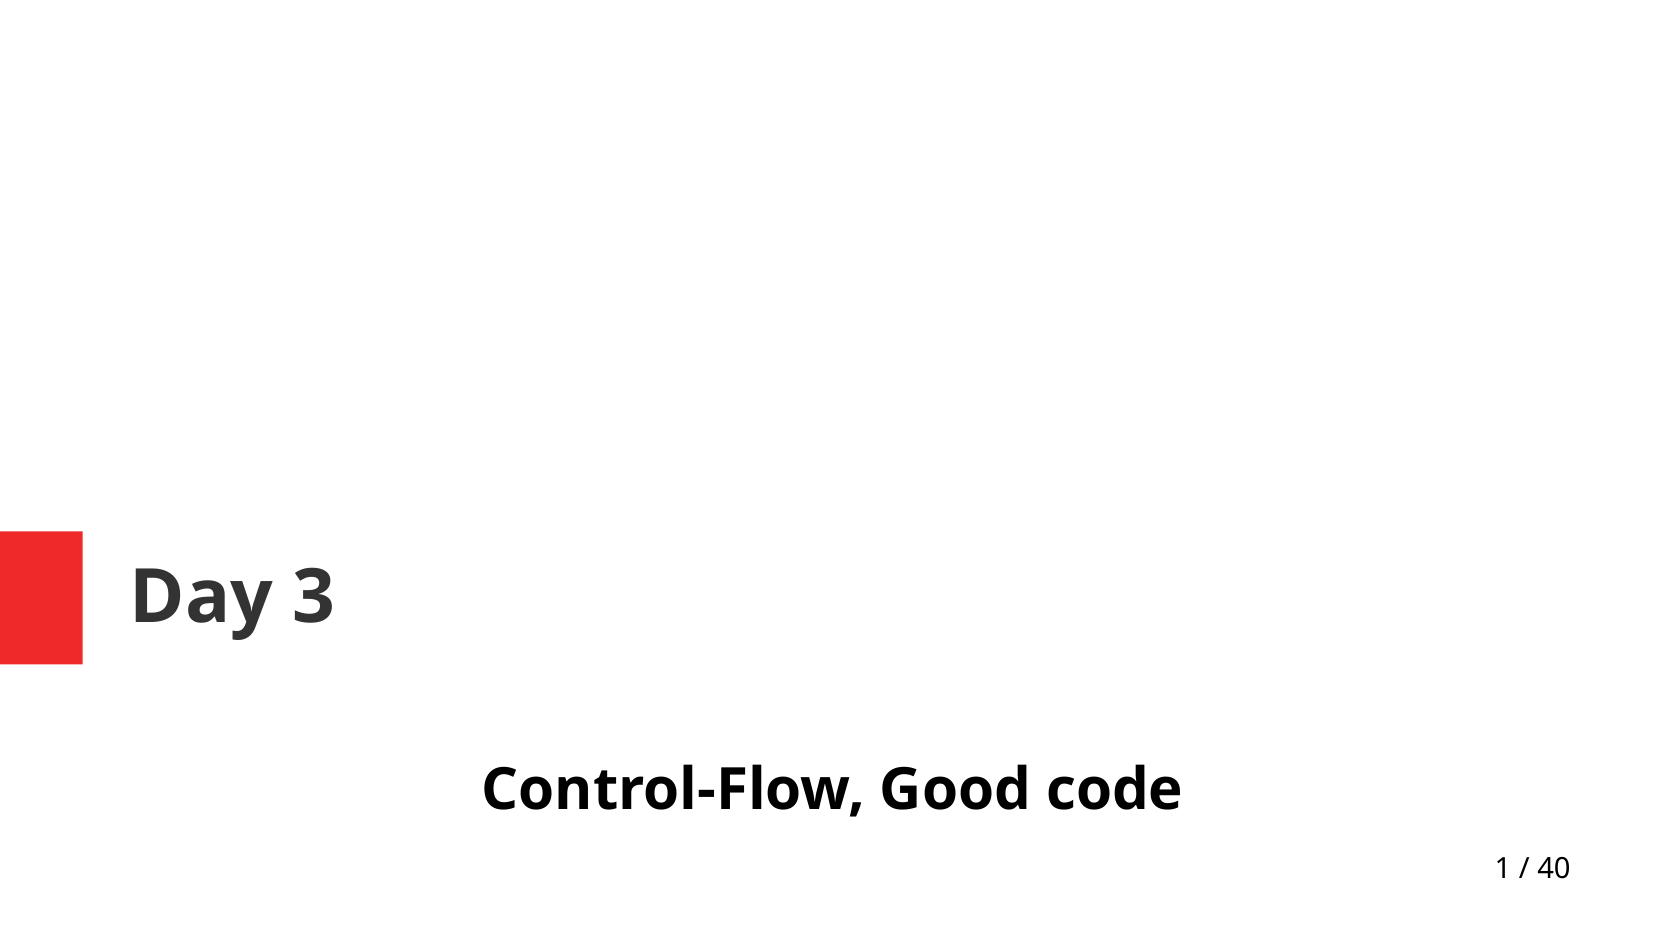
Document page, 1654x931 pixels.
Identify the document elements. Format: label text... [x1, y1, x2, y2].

subtitle Control-Flow, Good code [129, 726, 1536, 848]
title Day 3 [129, 504, 1536, 683]
